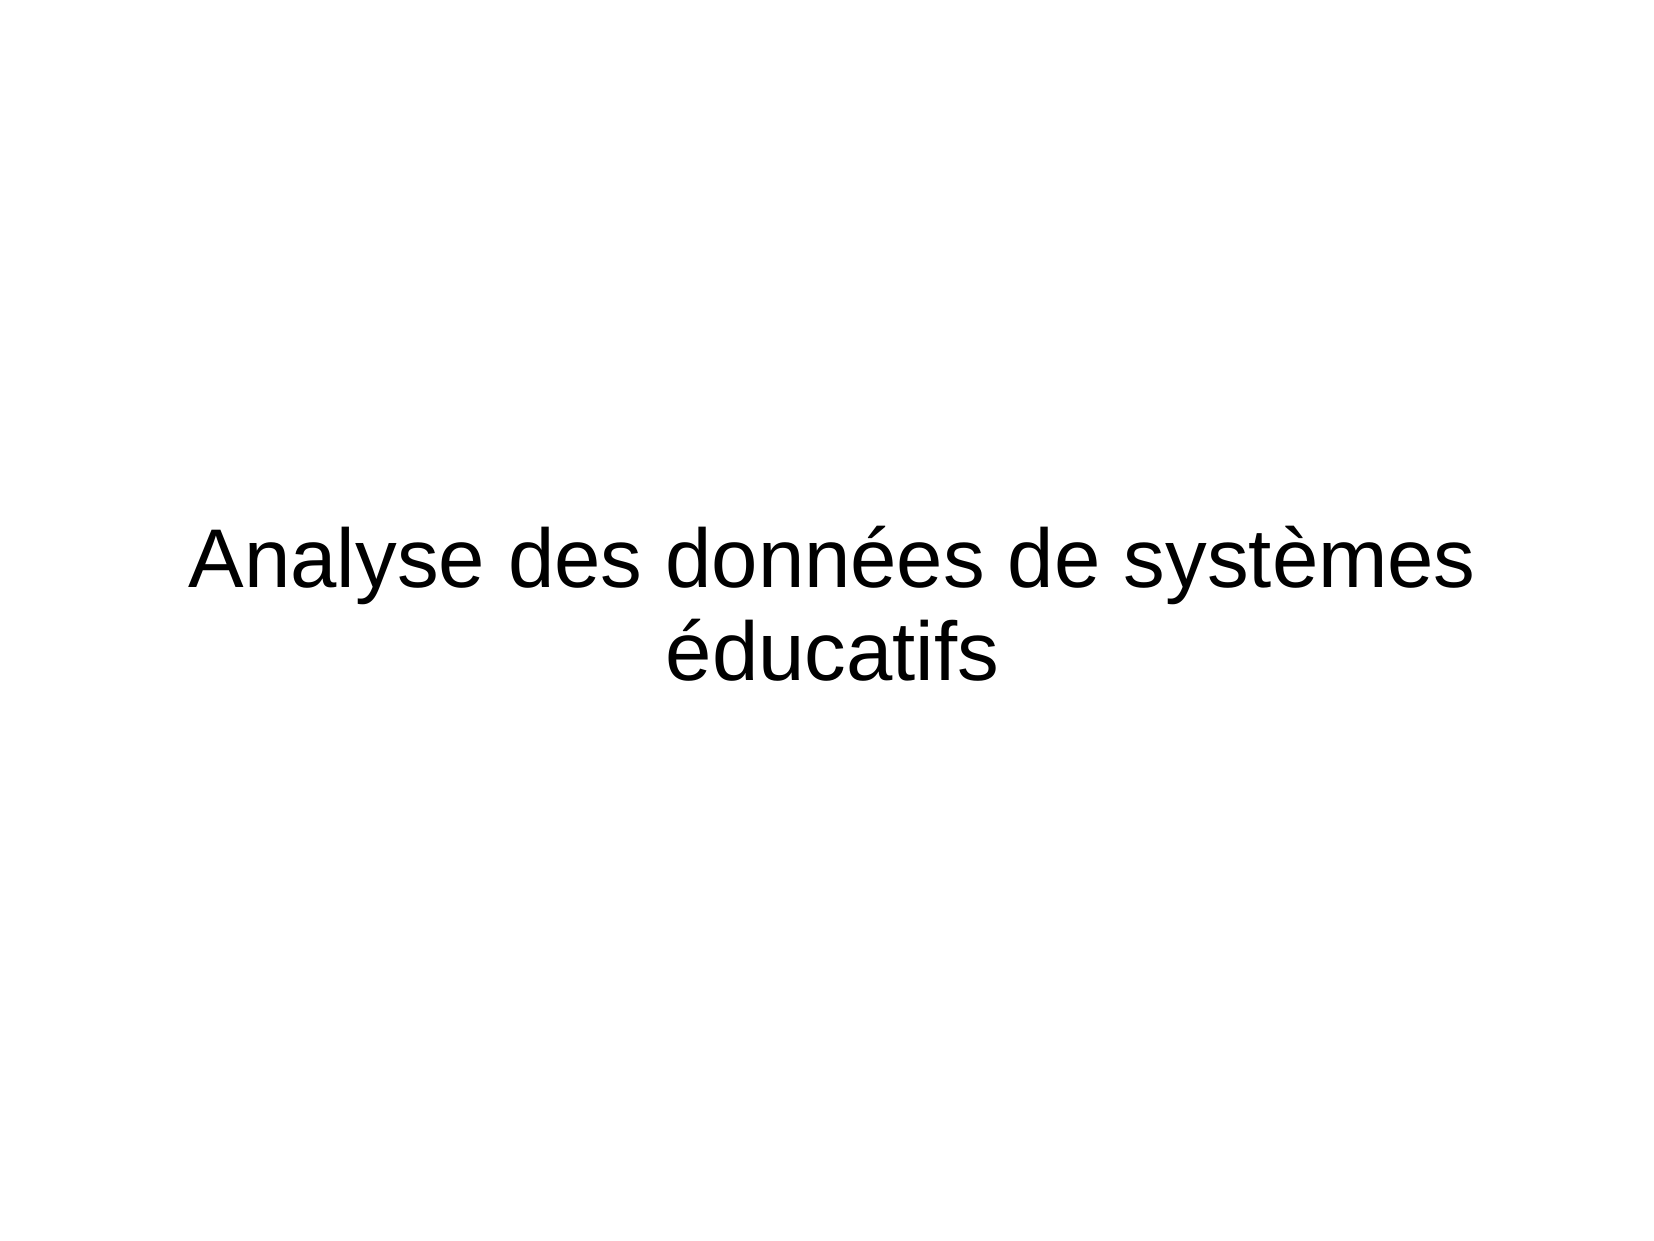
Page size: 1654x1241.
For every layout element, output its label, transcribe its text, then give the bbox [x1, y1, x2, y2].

title Analyse des données de systèmes éducatifs [88, 501, 1577, 710]
